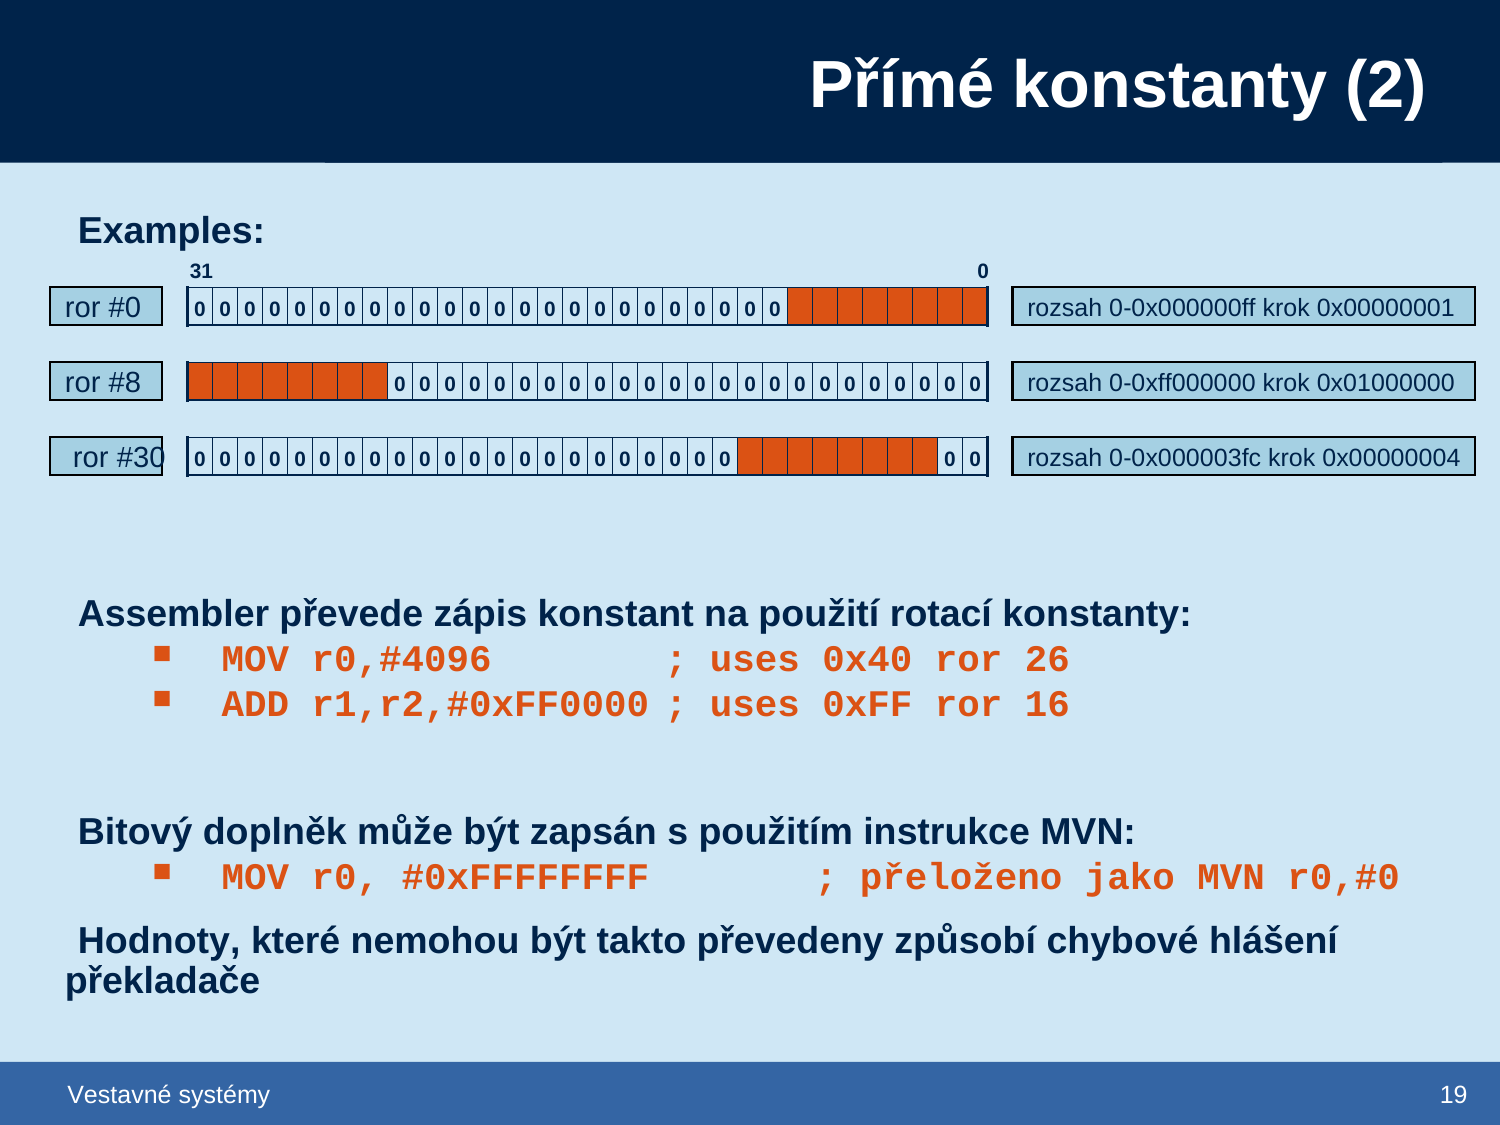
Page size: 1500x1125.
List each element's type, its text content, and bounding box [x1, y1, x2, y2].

text_box 0 [399, 437, 425, 478]
text_box [788, 438, 812, 474]
text_box 0 [249, 287, 275, 328]
text_box [913, 438, 924, 474]
text_box [938, 288, 962, 324]
text_box 0 [474, 362, 500, 403]
text_box [888, 438, 912, 474]
text_box rozsah 0-0x000003fc krok 0x00000004 [1012, 437, 1476, 475]
text_box 0 [275, 287, 299, 328]
text_box 0 [674, 362, 699, 403]
text_box 0 [800, 362, 824, 403]
text_box [763, 438, 787, 474]
text_box 0 [449, 437, 474, 478]
text_box [363, 363, 374, 399]
list Examples: Assembler převede zápis konstant na použití rotací konstanty: MOV r0,#4096 ; uses 0x40 ror 26 ADD r1,r2,#0xFF0000 ; uses 0xFF ror 16 Bitový doplněk může být zapsán s použitím instrukce MVN: MOV r0, #0xFFFFFFFF ; přeloženo jako MVN r0,#0 Hodnoty, které nemohou být takto převedeny způsobí chybové hlášení překladače [50, 187, 1450, 1026]
text_box 0 [749, 362, 774, 403]
text_box rozsah 0-0xff000000 krok 0x01000000 [1012, 362, 1476, 400]
text_box 0 [674, 287, 699, 328]
text_box 0 [174, 287, 200, 328]
text_box [813, 288, 837, 324]
text_box [813, 438, 837, 474]
text_box 0 [924, 362, 950, 403]
text_box 31 [175, 249, 228, 287]
text_box 0 [725, 287, 749, 328]
text_box rozsah 0-0x000000ff krok 0x00000001 [1012, 287, 1476, 325]
text_box 0 [374, 287, 399, 328]
text_box 0 [774, 362, 800, 403]
text_box [838, 288, 862, 324]
text_box 0 [575, 362, 599, 403]
text_box 0 [249, 437, 275, 478]
title Přímé konstanty (2) [324, 0, 1443, 163]
text_box 0 [200, 437, 224, 478]
text_box 0 [575, 437, 599, 478]
text_box 0 [299, 287, 324, 328]
text_box 0 [599, 287, 624, 328]
text_box 0 [324, 437, 350, 478]
text_box 0 [399, 287, 425, 328]
text_box [888, 288, 912, 324]
text_box 0 [449, 362, 474, 403]
text_box 0 [174, 437, 200, 478]
text_box [238, 363, 262, 399]
text_box 0 [350, 437, 374, 478]
text_box 0 [275, 437, 299, 478]
text_box 0 [474, 437, 500, 478]
text_box 0 [324, 287, 350, 328]
text_box ror #0 [49, 287, 163, 325]
text_box 0 [524, 362, 549, 403]
text_box 0 [599, 437, 624, 478]
text_box 0 [950, 362, 1000, 403]
text_box 0 [849, 362, 875, 403]
text_box [800, 288, 812, 324]
text_box [338, 363, 362, 399]
text_box 0 [699, 287, 725, 328]
text_box [263, 363, 287, 399]
text_box 0 [299, 437, 324, 478]
text_box 0 [624, 437, 650, 478]
text_box 0 [674, 437, 699, 478]
text_box 0 [824, 362, 849, 403]
text_box 0 [524, 287, 549, 328]
text_box 0 [650, 287, 674, 328]
text_box [863, 288, 887, 324]
text_box 0 [374, 437, 399, 478]
text_box 0 [425, 437, 449, 478]
text_box 0 [399, 362, 425, 403]
text_box 0 [924, 437, 950, 478]
text_box 0 [500, 437, 524, 478]
text_box 0 [425, 287, 449, 328]
text_box ror #8 [49, 362, 163, 400]
text_box 0 [875, 362, 899, 403]
text_box 0 [524, 437, 549, 478]
text_box 0 [950, 437, 1000, 478]
text_box 0 [899, 362, 924, 403]
text_box 0 [224, 287, 249, 328]
text_box 0 [749, 287, 800, 328]
text_box [313, 363, 337, 399]
text_box 0 [599, 362, 624, 403]
text_box [288, 363, 312, 399]
text_box 0 [500, 362, 524, 403]
text_box 0 [575, 287, 599, 328]
text_box [963, 288, 986, 324]
text_box [913, 288, 937, 324]
text_box 0 [350, 287, 374, 328]
text_box 0 [474, 287, 500, 328]
text_box [750, 438, 762, 474]
text_box 0 [200, 287, 224, 328]
text_box 0 [425, 362, 449, 403]
text_box 0 [650, 362, 674, 403]
text_box 0 [549, 287, 575, 328]
text_box 0 [725, 362, 749, 403]
text_box 0 [549, 362, 575, 403]
text_box 0 [500, 287, 524, 328]
text_box 0 [449, 287, 474, 328]
text_box 0 [962, 249, 1004, 291]
text_box ror #30 [49, 437, 163, 475]
text_box [189, 363, 212, 399]
text_box [863, 438, 887, 474]
text_box 0 [224, 437, 249, 478]
text_box 0 [549, 437, 575, 478]
text_box 0 [624, 287, 650, 328]
text_box 0 [650, 437, 674, 478]
text_box 0 [699, 362, 725, 403]
text_box 0 [374, 362, 399, 403]
text_box [838, 438, 862, 474]
text_box [213, 363, 237, 399]
text_box 0 [624, 362, 650, 403]
text_box 0 [699, 437, 750, 478]
